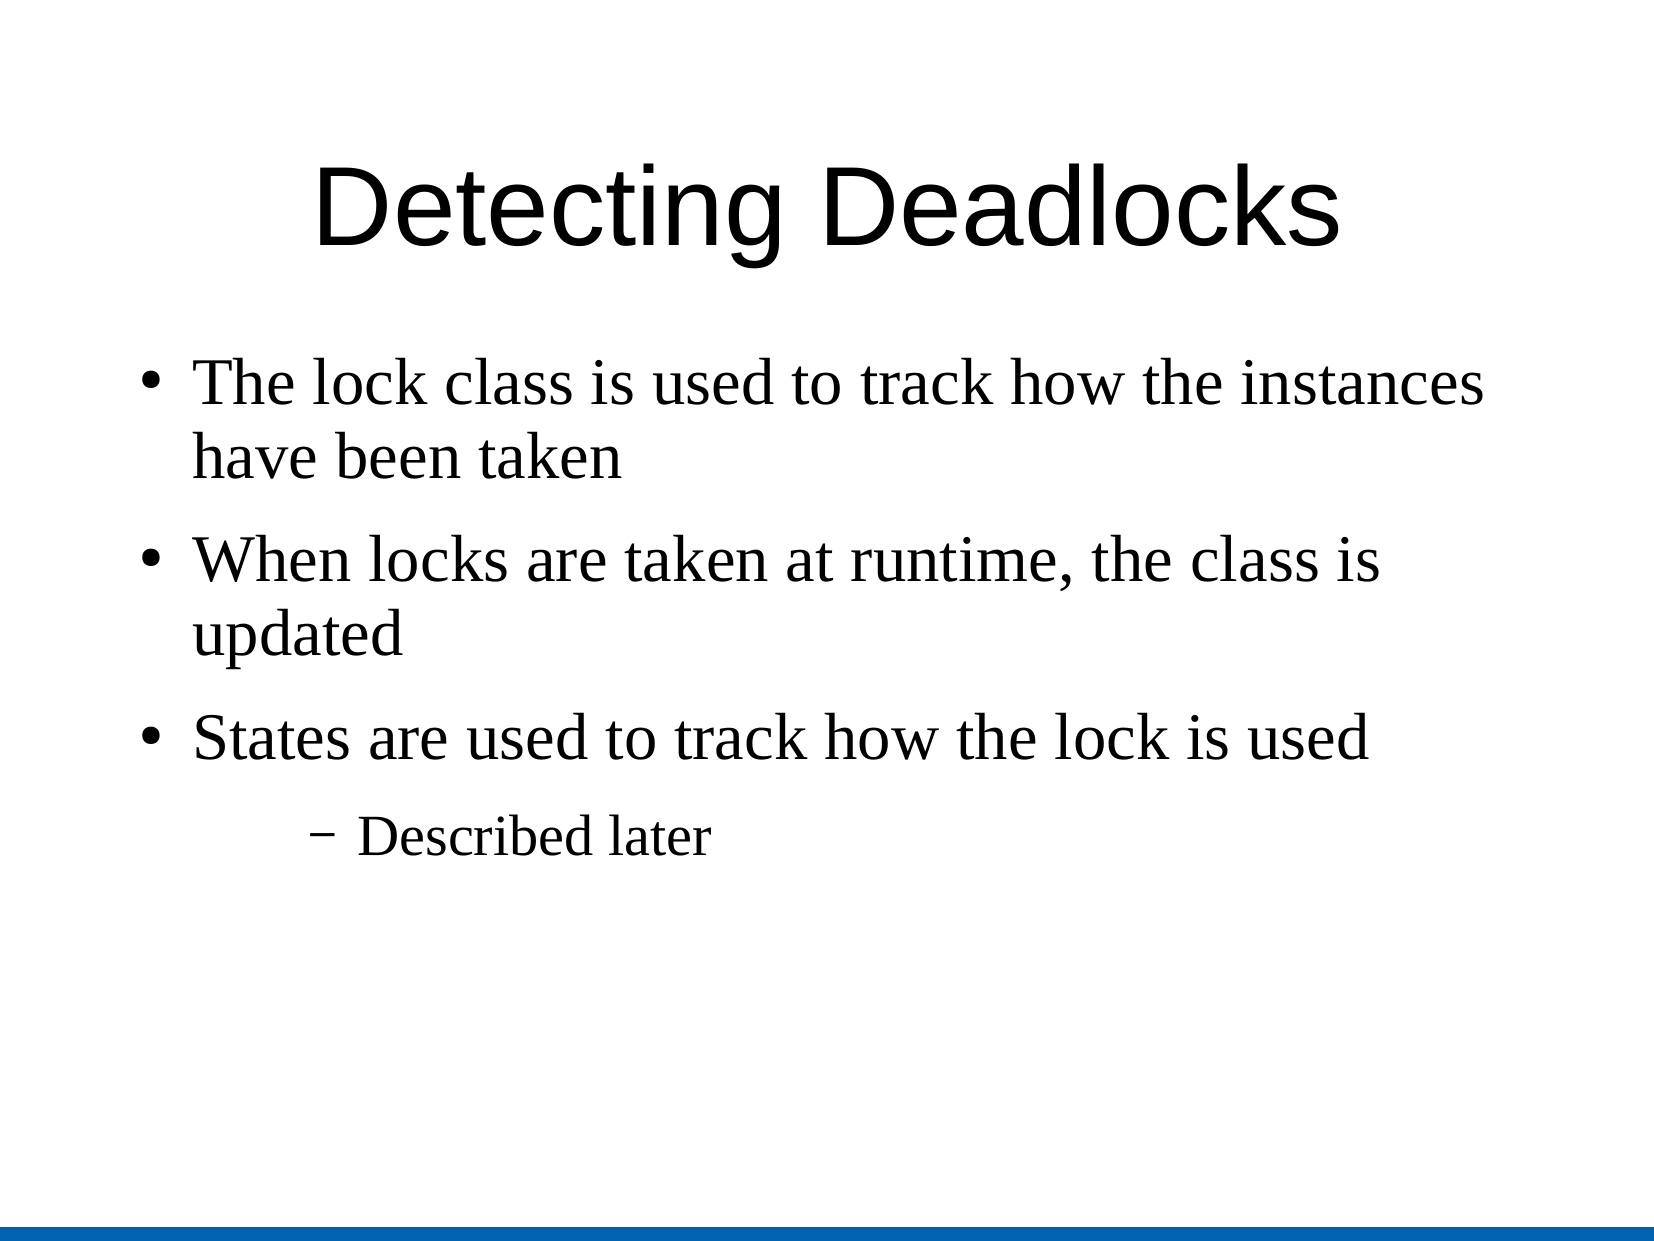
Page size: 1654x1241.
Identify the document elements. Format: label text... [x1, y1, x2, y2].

list The lock class is used to track how the instances have been taken When locks are taken at runtime, the class is updated States are used to track how the lock is used Described later [121, 344, 1534, 1112]
title Detecting Deadlocks [121, 110, 1534, 303]
